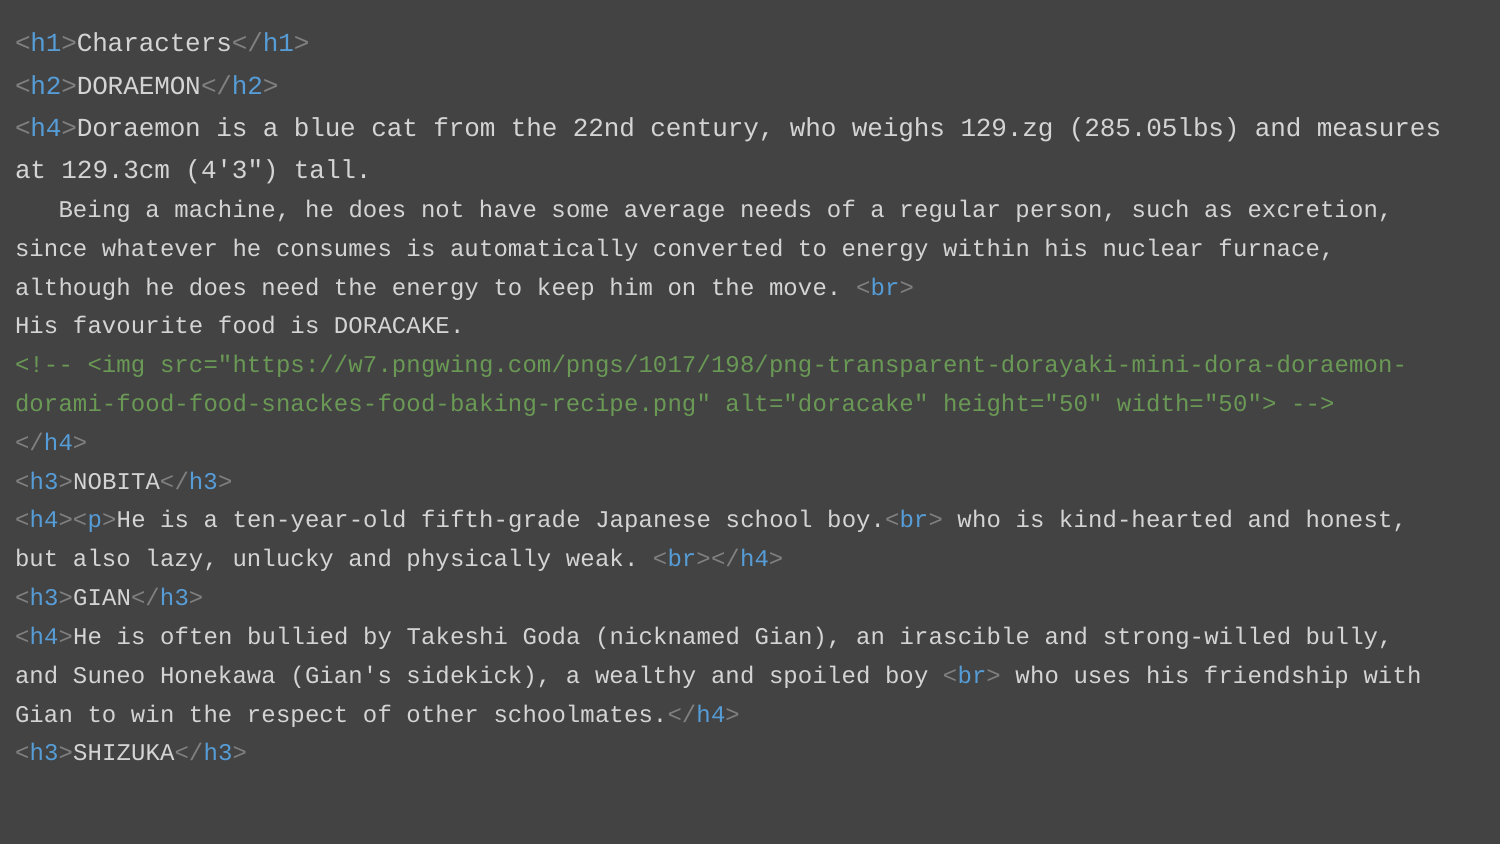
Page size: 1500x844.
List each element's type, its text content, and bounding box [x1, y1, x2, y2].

text_box <h1>Characters</h1> <h2>DORAEMON</h2> <h4>Doraemon is a blue cat from the 22nd century, who weighs 129.zg (285.05lbs) and measures at 129.3cm (4'3") tall. Being a machine, he does not have some average needs of a regular person, such as excretion, since whatever he consumes is automatically converted to energy within his nuclear furnace, although he does need the energy to keep him on the move. <br> His favourite food is DORACAKE. <!-- <img src="https://w7.pngwing.com/pngs/1017/198/png-transparent-dorayaki-mini-dora-doraemon-dorami-food-food-snackes-food-baking-recipe.png" alt="doracake" height="50" width="50"> --> </h4> <h3>NOBITA</h3> <h4><p>He is a ten-year-old fifth-grade Japanese school boy.<br> who is kind-hearted and honest, but also lazy, unlucky and physically weak. <br></h4> <h3>GIAN</h3> <h4>He is often bullied by Takeshi Goda (nicknamed Gian), an irascible and strong-willed bully, and Suneo Honekawa (Gian's sidekick), a wealthy and spoiled boy <br> who uses his friendship with Gian to win the respect of other schoolmates.</h4> <h3>SHIZUKA</h3> [0, 0, 1461, 817]
